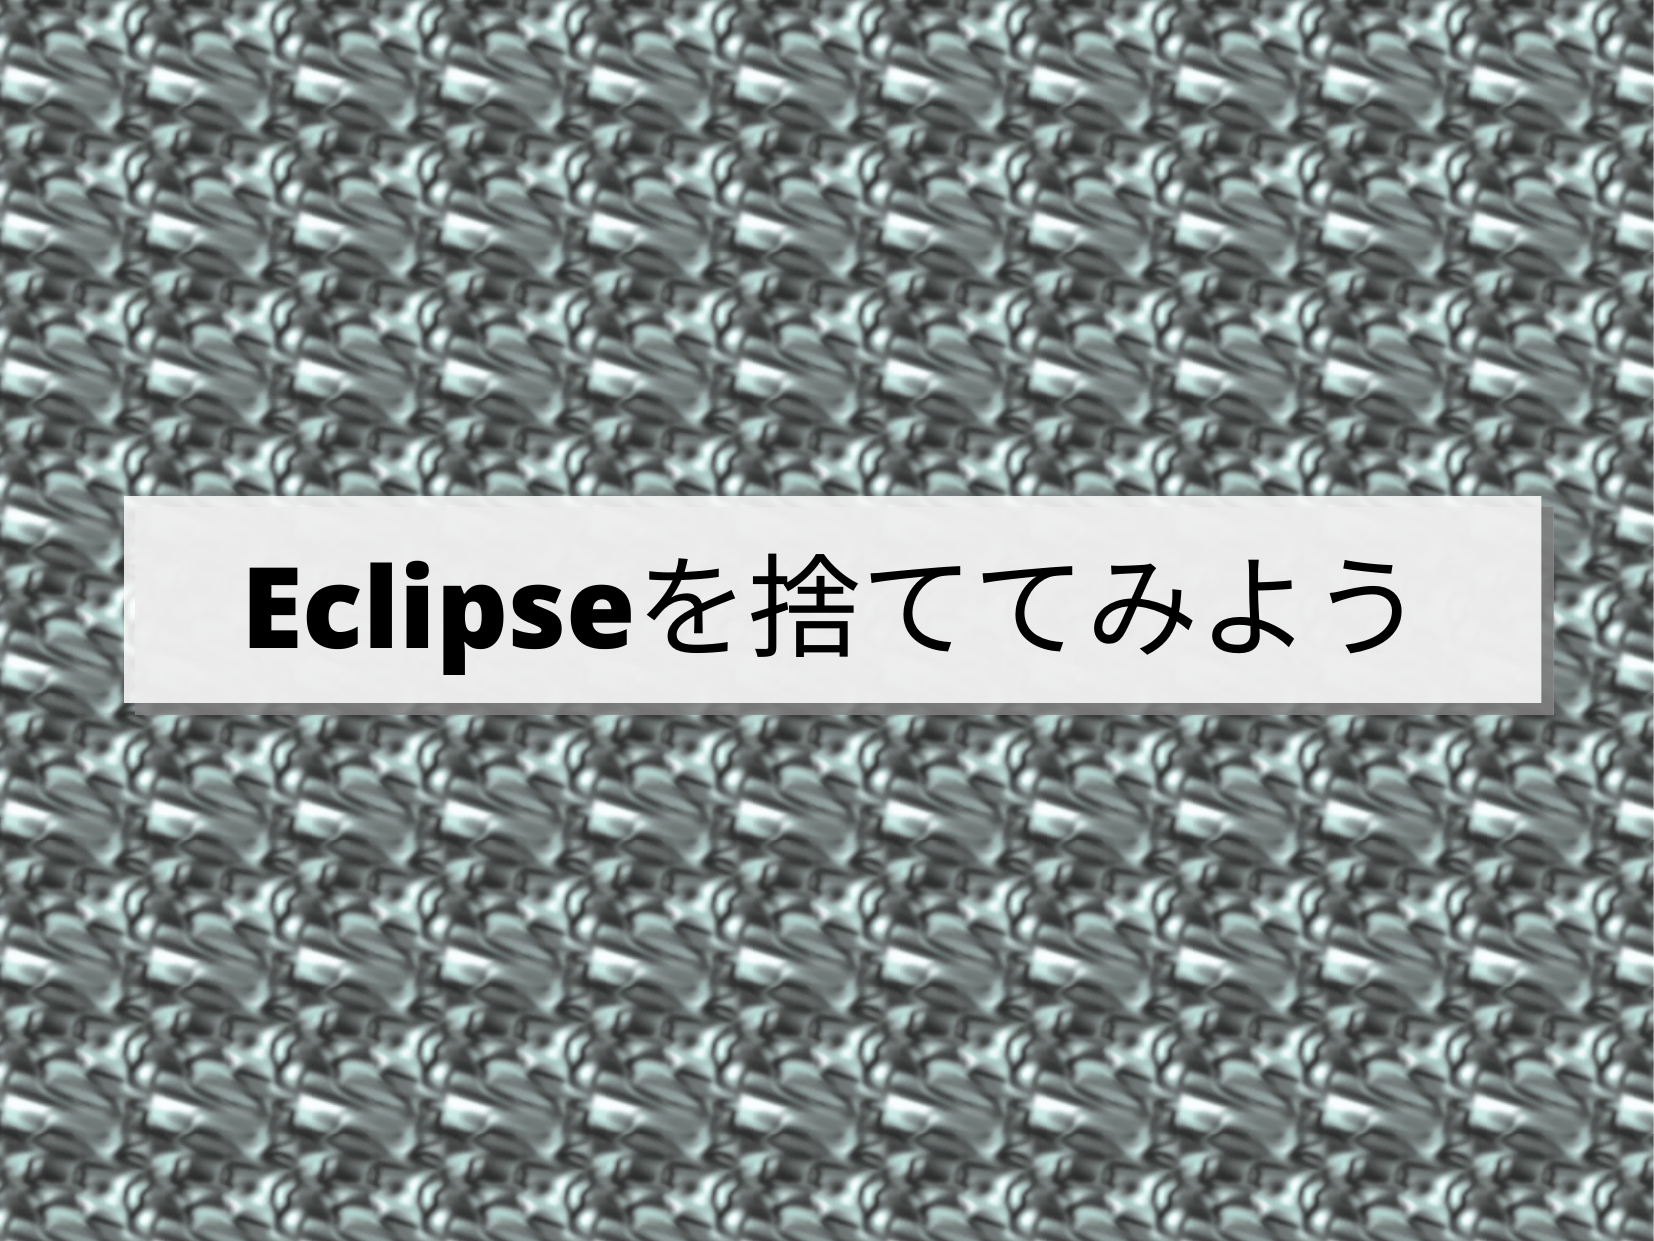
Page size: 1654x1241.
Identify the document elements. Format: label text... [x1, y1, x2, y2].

picture [0, 0, 1654, 1241]
subtitle Eclipseを捨ててみよう [124, 496, 1542, 703]
